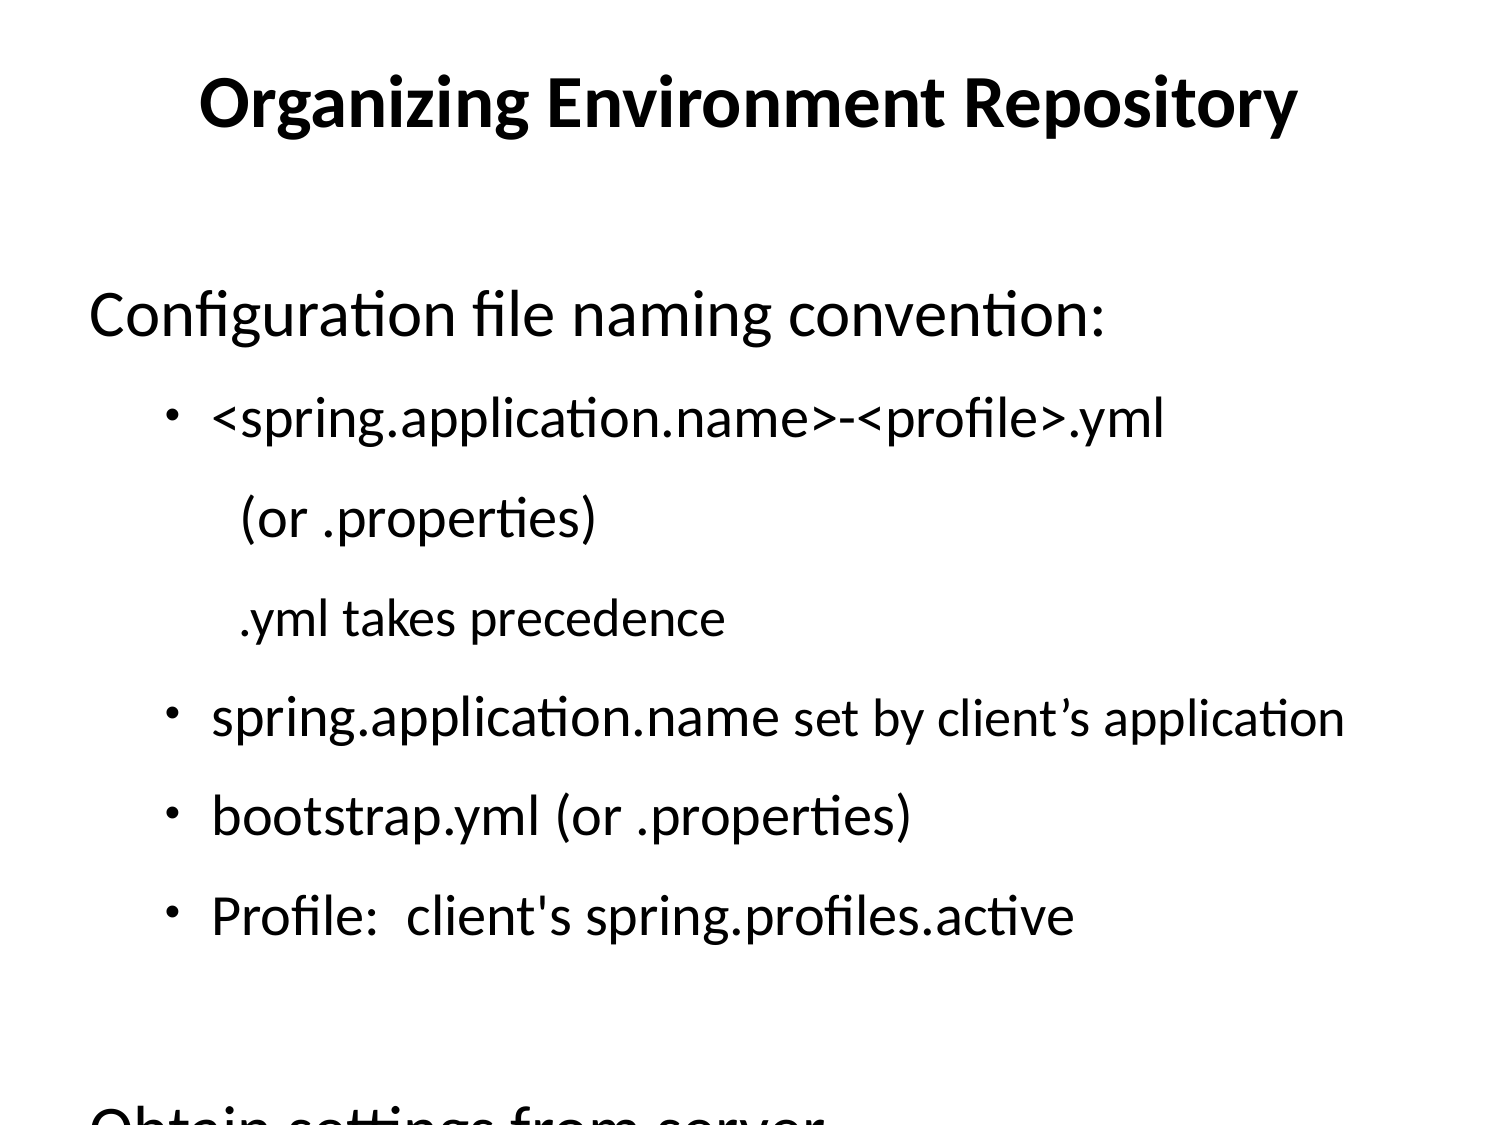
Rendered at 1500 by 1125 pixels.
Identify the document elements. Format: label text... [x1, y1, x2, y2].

list Configuration file naming convention: <spring.application.name>-<profile>.yml (or .properties) .yml takes precedence spring.application.name set by client’s application bootstrap.yml (or .properties) Profile: client's spring.profiles.active Obtain settings from server http://<server>:<port>/<spring.application.name>/<profile> [75, 262, 1425, 1005]
title Organizing Environment Repository [75, 45, 1425, 233]
